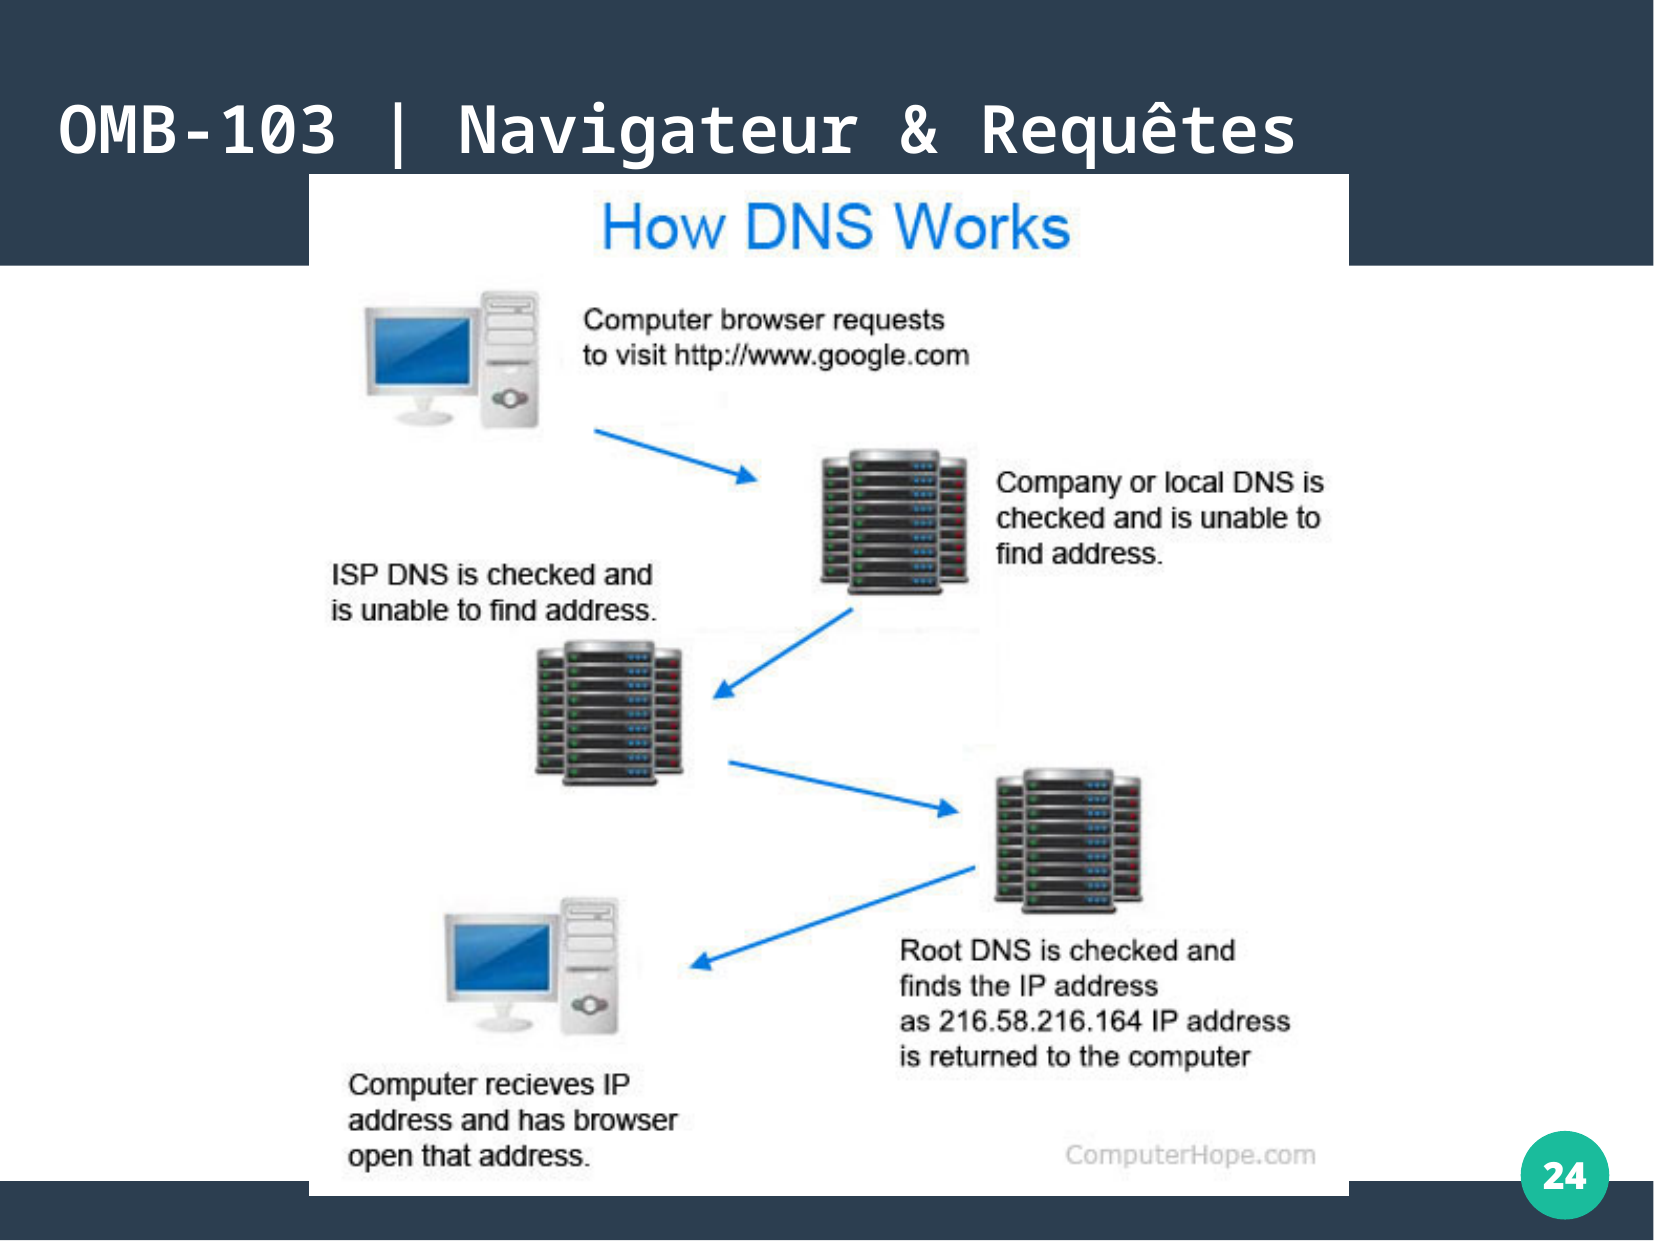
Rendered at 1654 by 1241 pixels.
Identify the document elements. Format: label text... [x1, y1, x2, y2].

title OMB-103 | Navigateur & Requêtes [59, 49, 1595, 207]
picture [309, 207, 1349, 1196]
